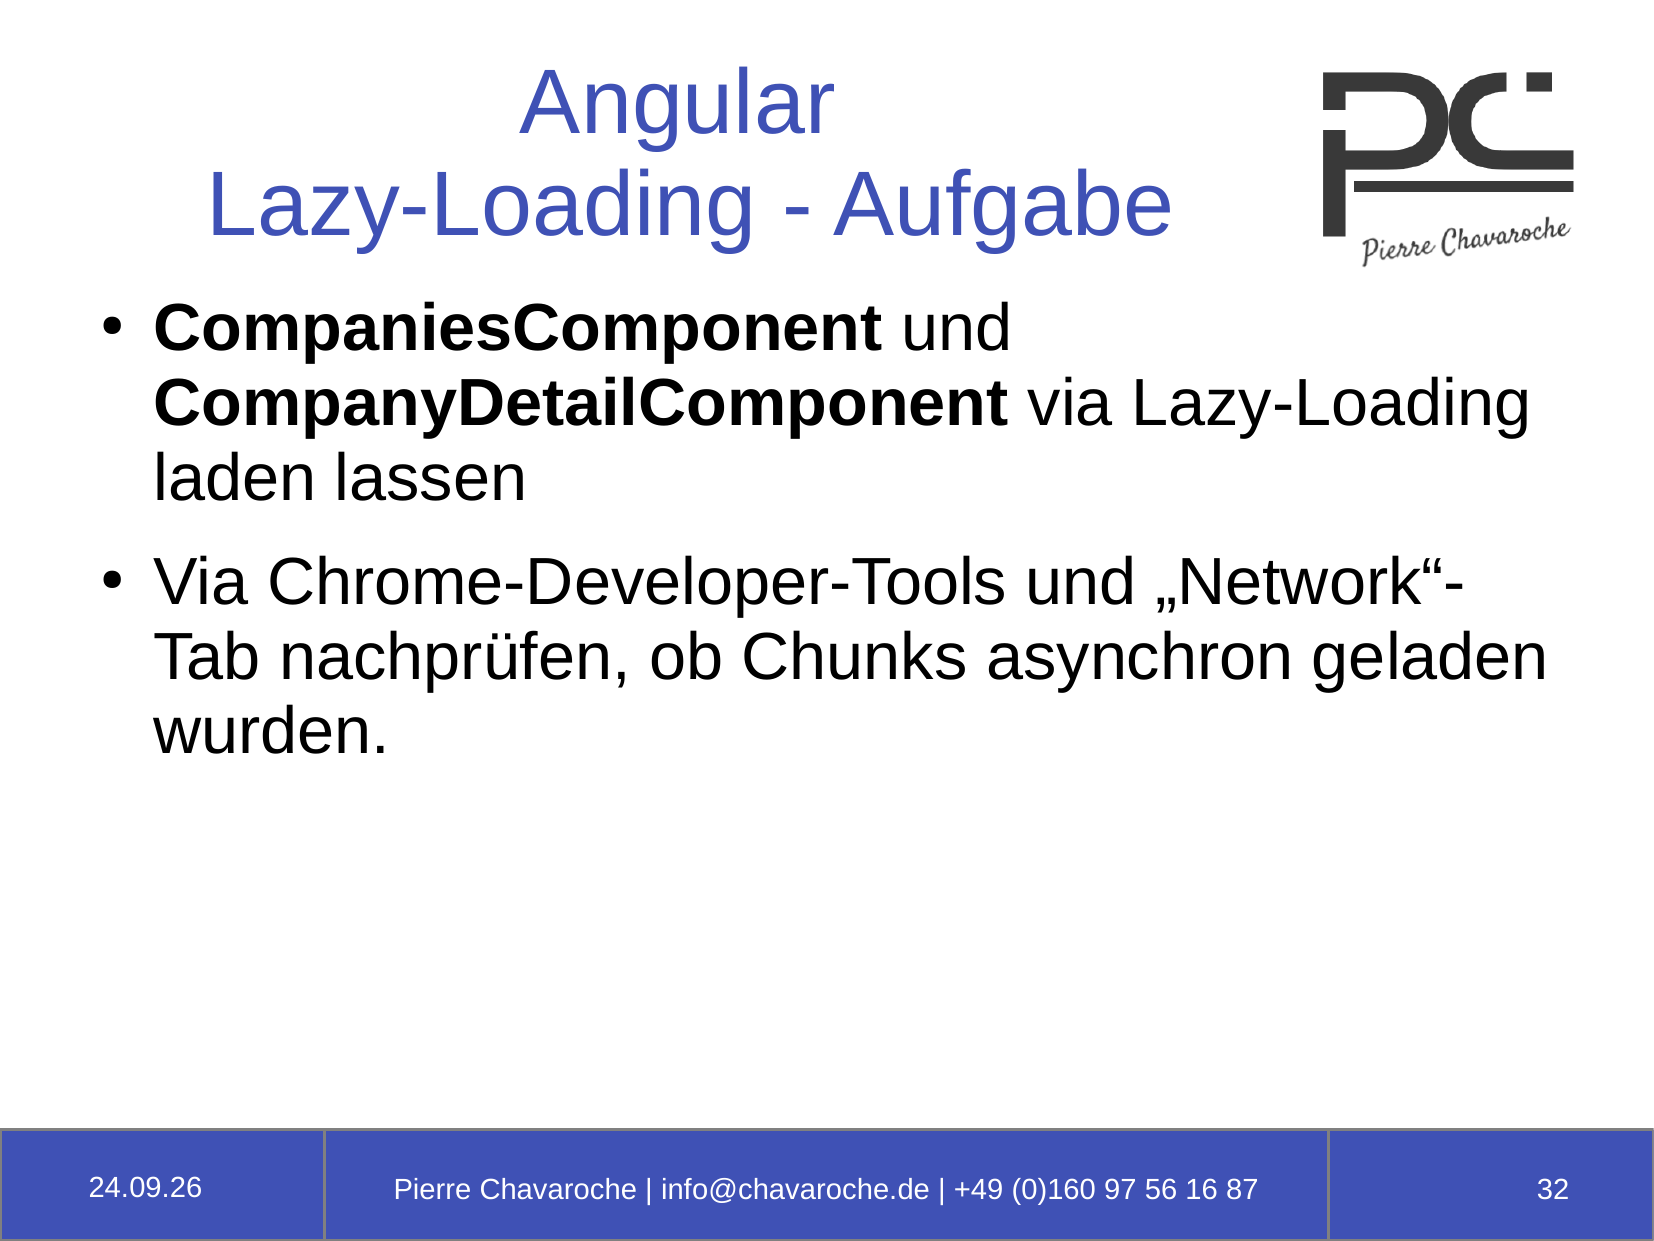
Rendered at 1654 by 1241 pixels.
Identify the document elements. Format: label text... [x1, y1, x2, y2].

title Angular Lazy-Loading - Aufgabe [82, 49, 1300, 257]
picture [1307, 29, 1589, 311]
list CompaniesComponent und CompanyDetailComponent via Lazy-Loading laden lassen Via Chrome-Developer-Tools und „Network“-Tab nachprüfen, ob Chunks asynchron geladen wurden. [82, 290, 1571, 1109]
